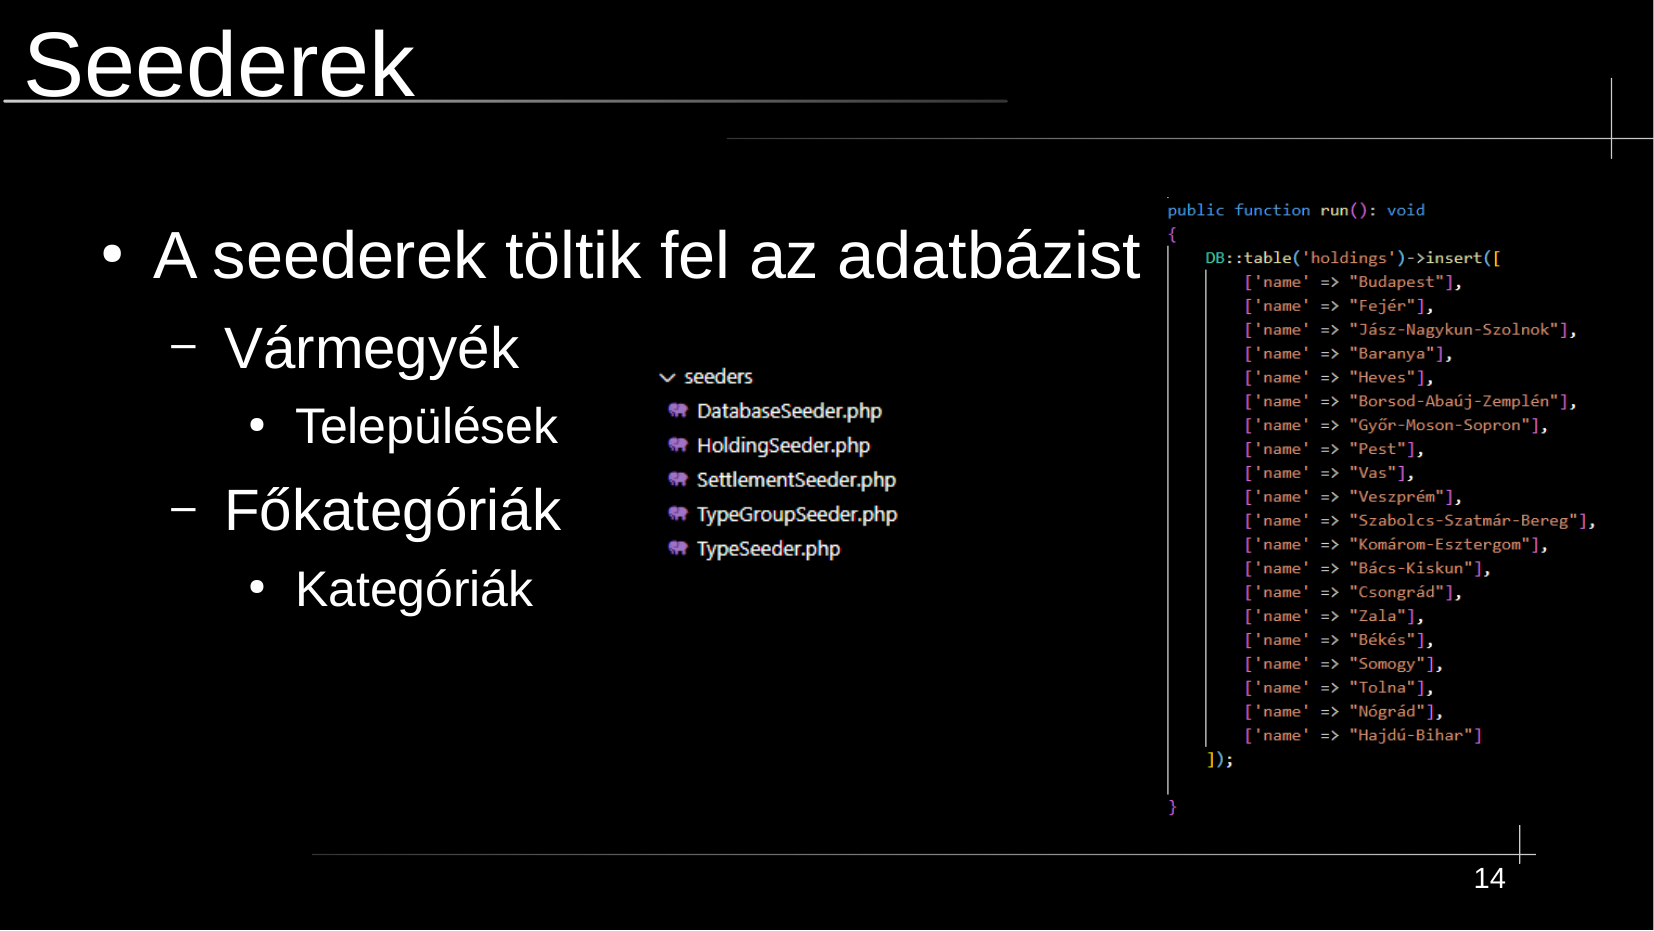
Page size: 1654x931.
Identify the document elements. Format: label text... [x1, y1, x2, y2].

picture [1162, 197, 1598, 826]
list A seederek töltik fel az adatbázist Vármegyék Települések Főkategóriák Kategóriák [82, 217, 1162, 758]
title Seederek [23, 11, 1589, 119]
picture [652, 365, 1009, 570]
